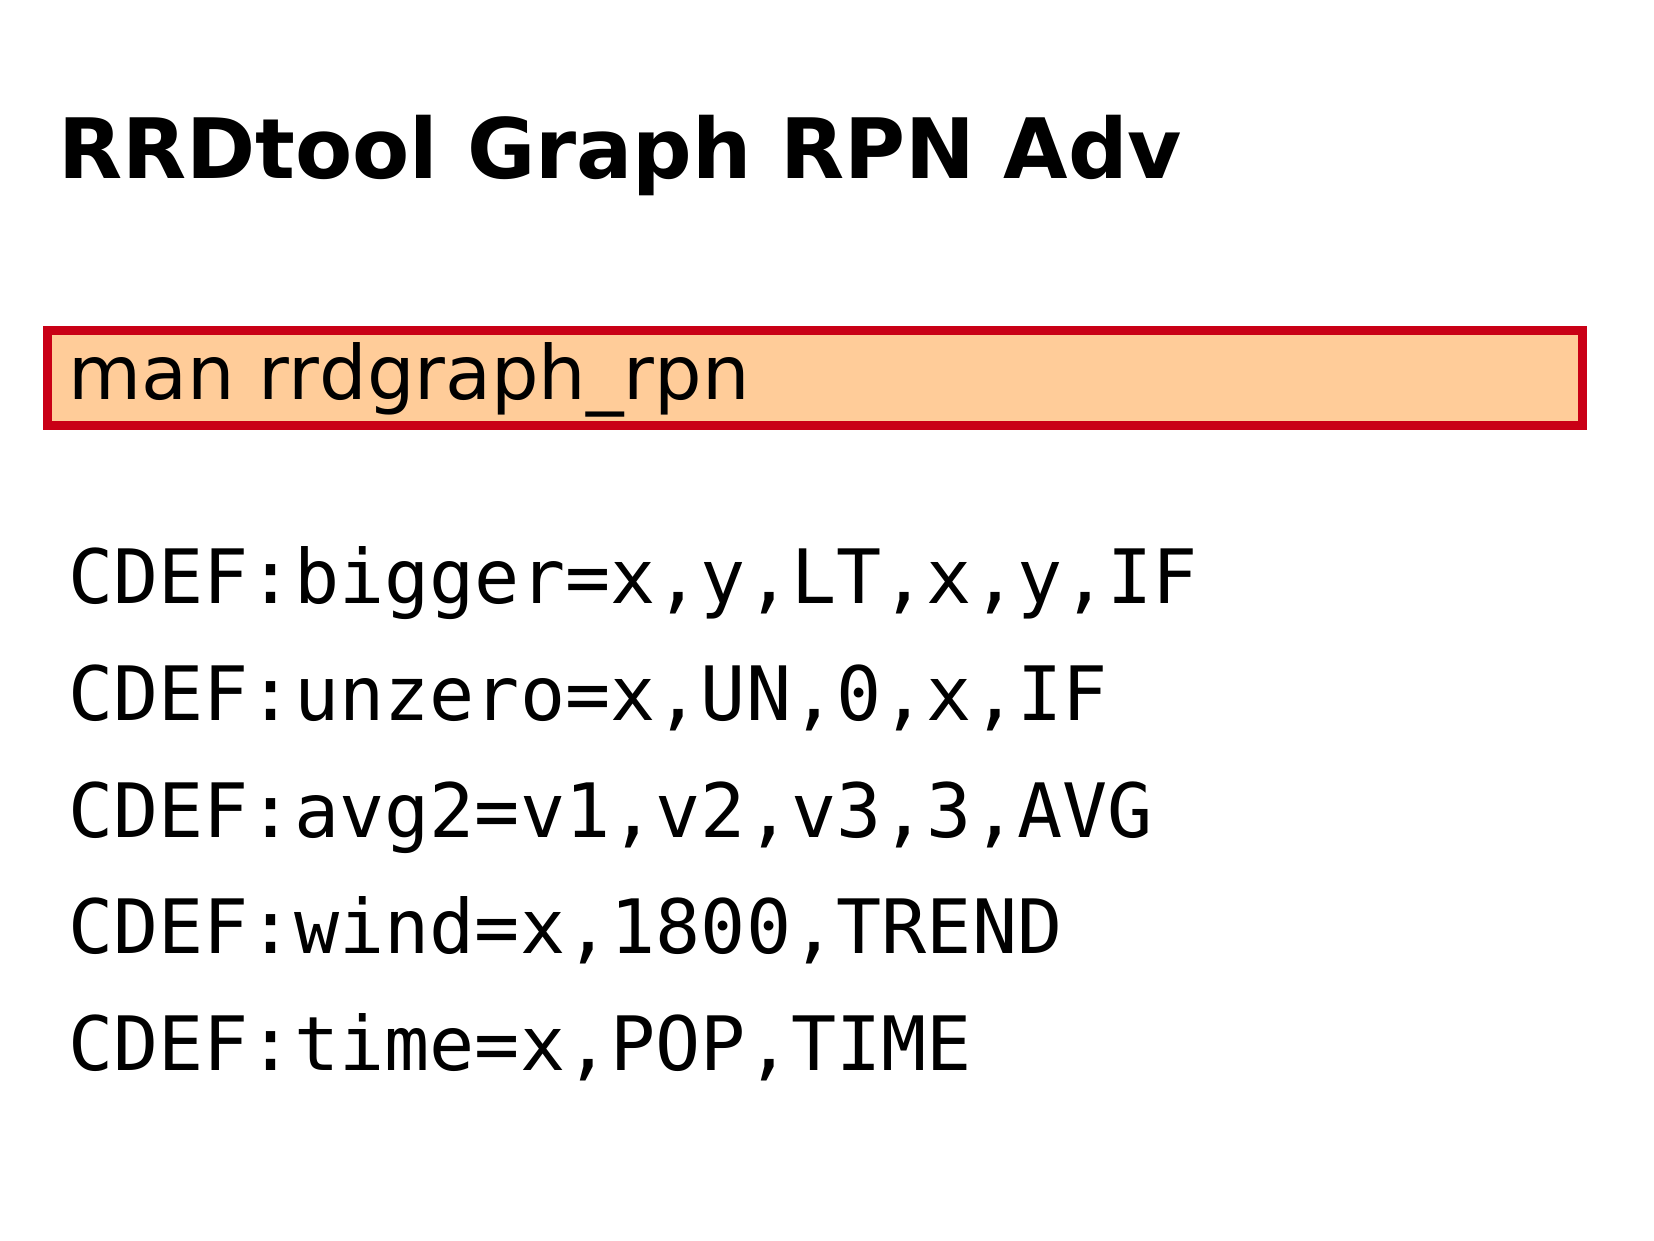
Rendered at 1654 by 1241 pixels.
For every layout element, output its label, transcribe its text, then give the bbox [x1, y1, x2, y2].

text_box [1571, 330, 1583, 426]
list man rrdgraph_rpn CDEF:bigger=x,y,LT,x,y,IF CDEF:unzero=x,UN,0,x,IF CDEF:avg2=v1,v2,v3,3,AVG CDEF:wind=x,1800,TREND CDEF:time=x,POP,TIME [50, 329, 1571, 1099]
title RRDtool Graph RPN Adv [59, 75, 1607, 225]
